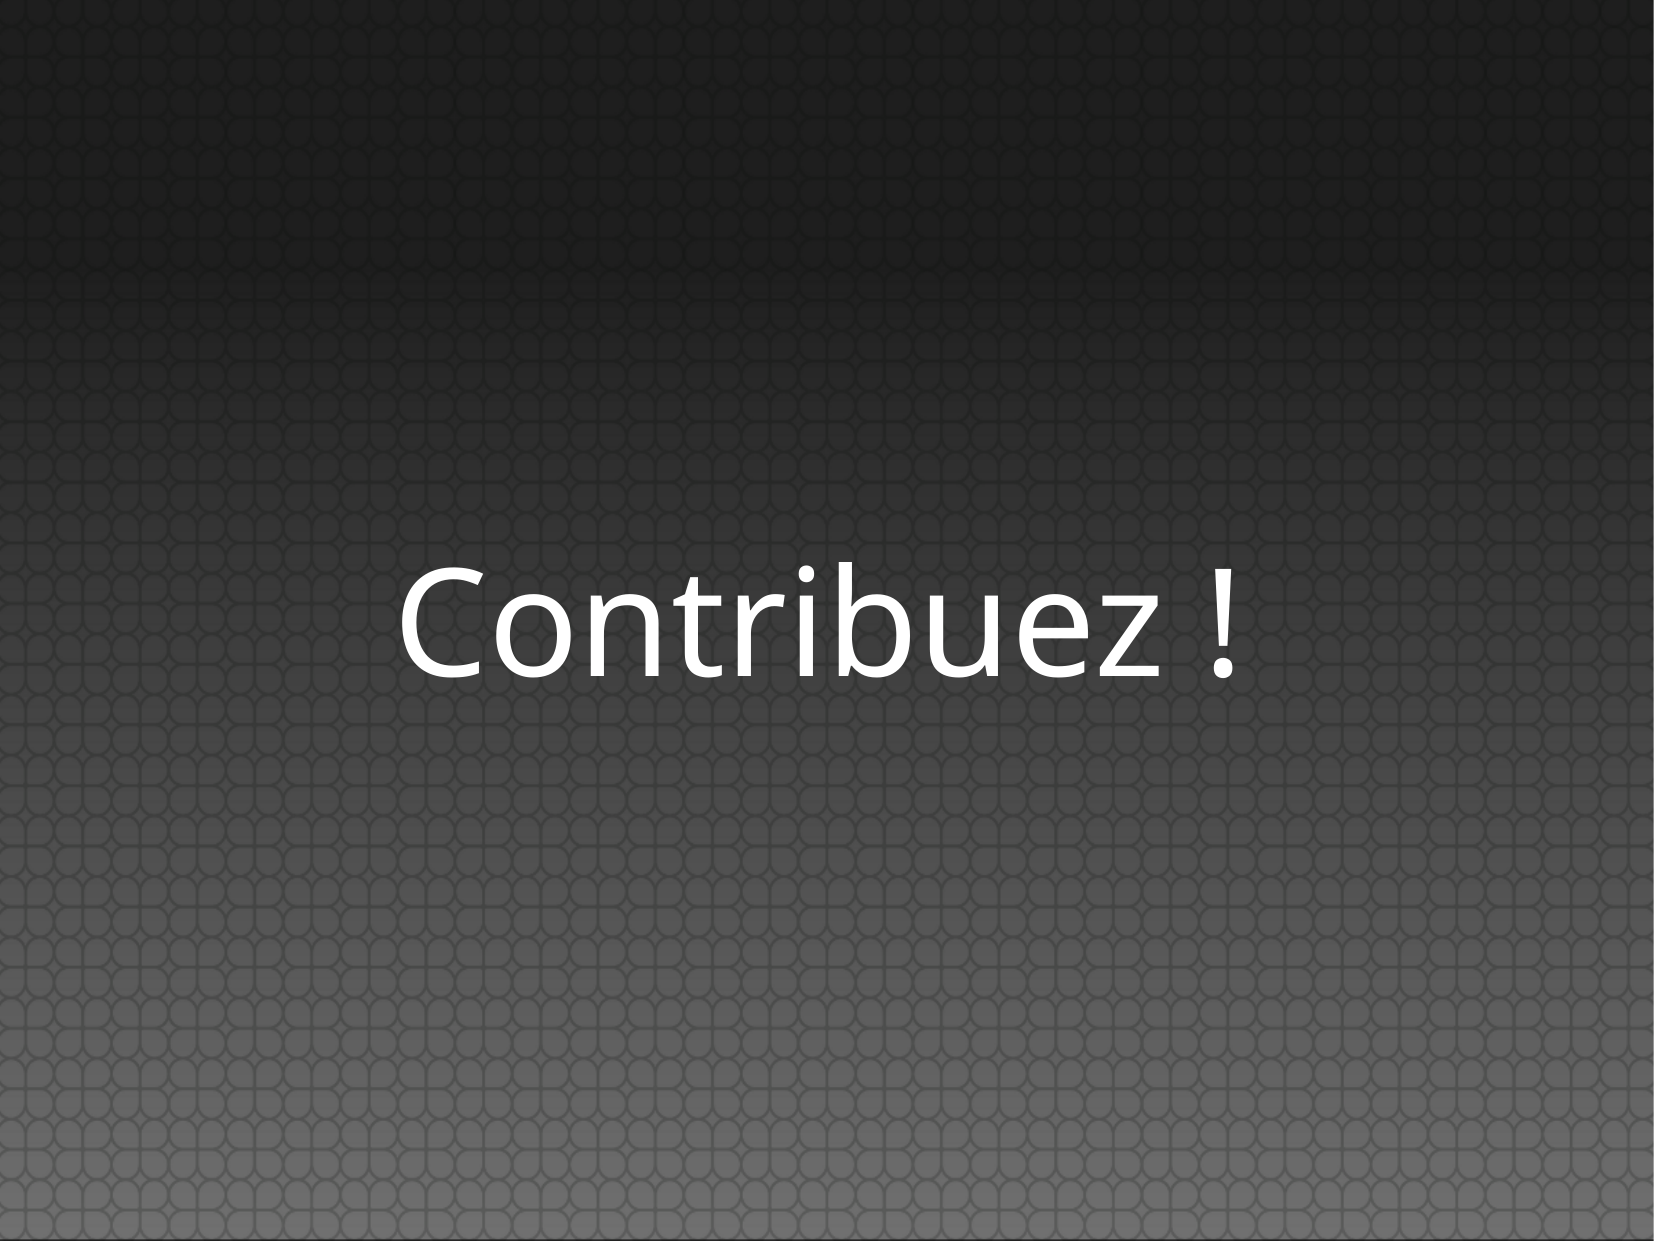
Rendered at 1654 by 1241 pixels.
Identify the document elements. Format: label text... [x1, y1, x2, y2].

title Contribuez ! [75, 525, 1564, 713]
picture [0, 0, 1654, 1241]
